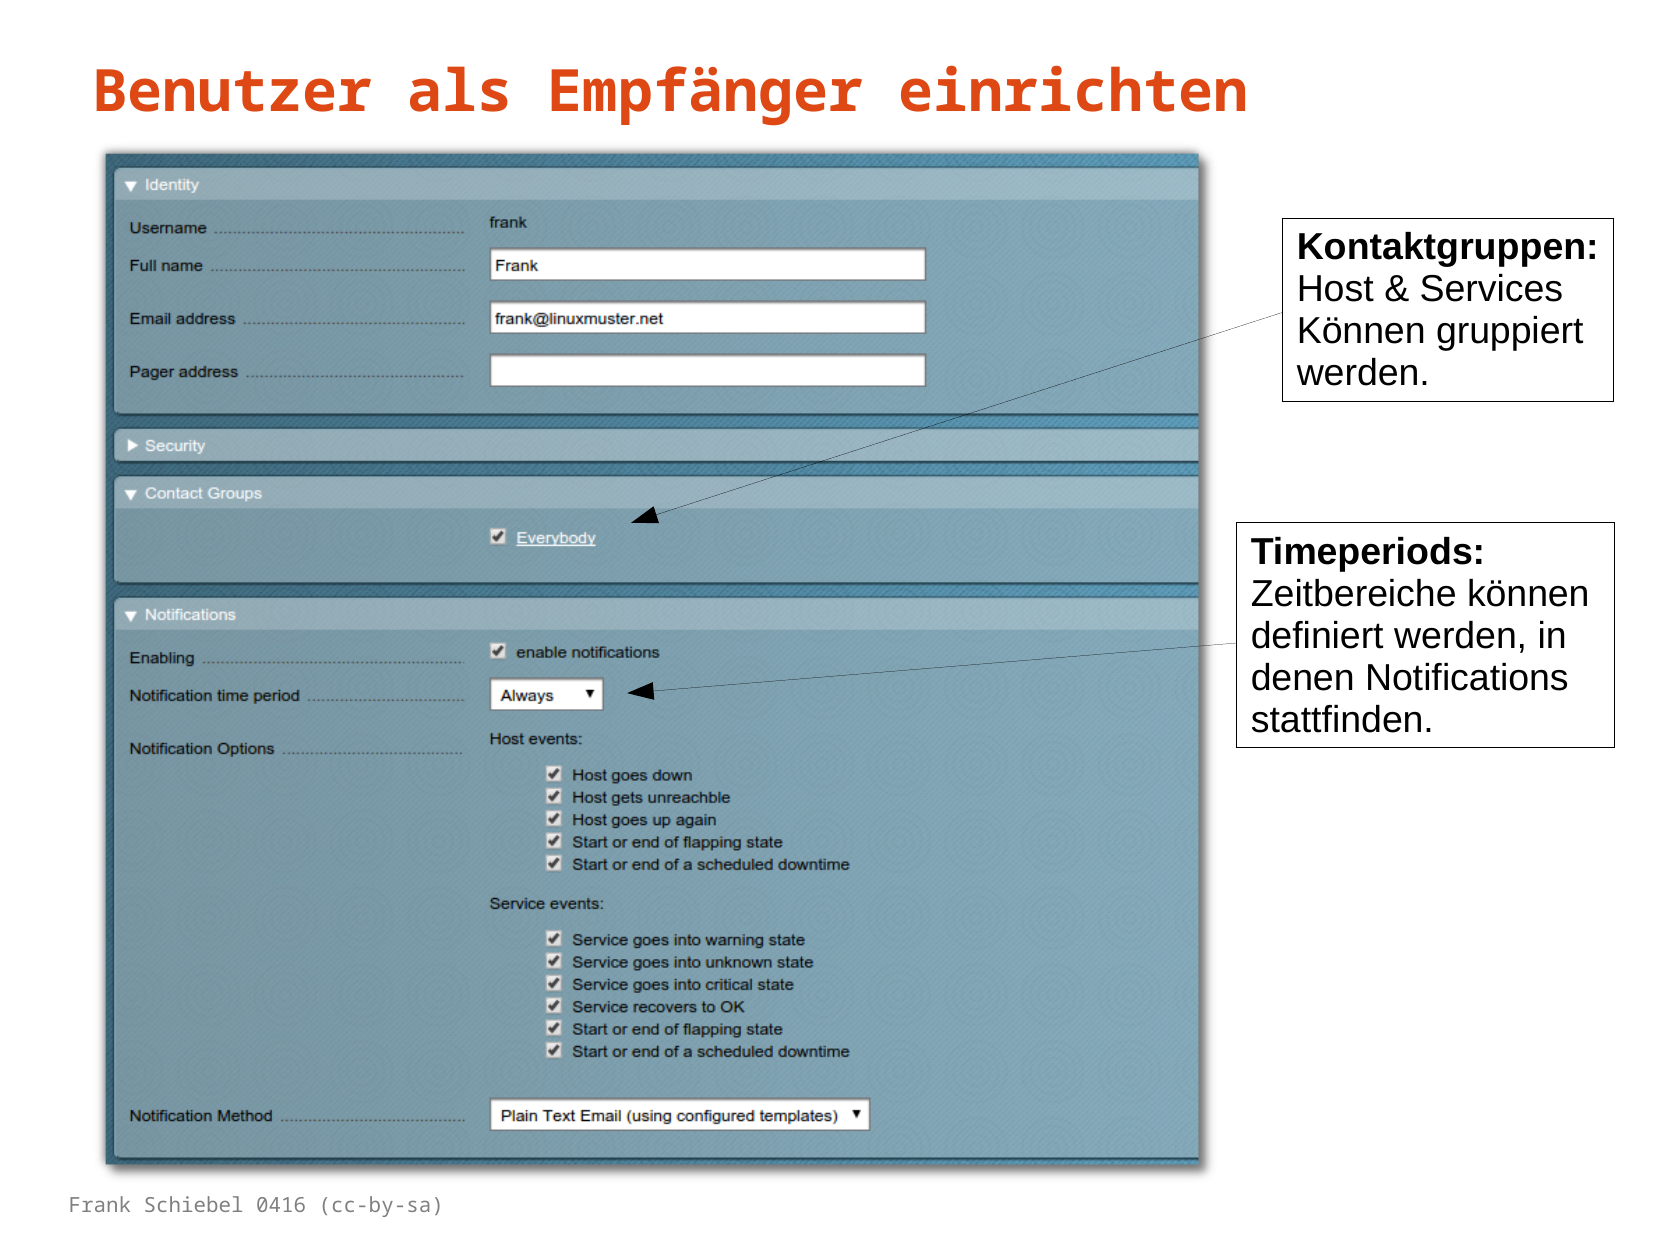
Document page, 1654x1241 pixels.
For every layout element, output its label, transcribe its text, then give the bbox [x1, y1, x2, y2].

text_box Benutzer als Empfänger einrichten [78, 42, 1465, 117]
text_box Timeperiods: Zeitbereiche können definiert werden, in denen Notifications stattfinden. [1236, 522, 1615, 748]
text_box Kontaktgruppen: Host & Services Können gruppiert werden. [1282, 218, 1614, 402]
picture [92, 140, 1221, 1187]
